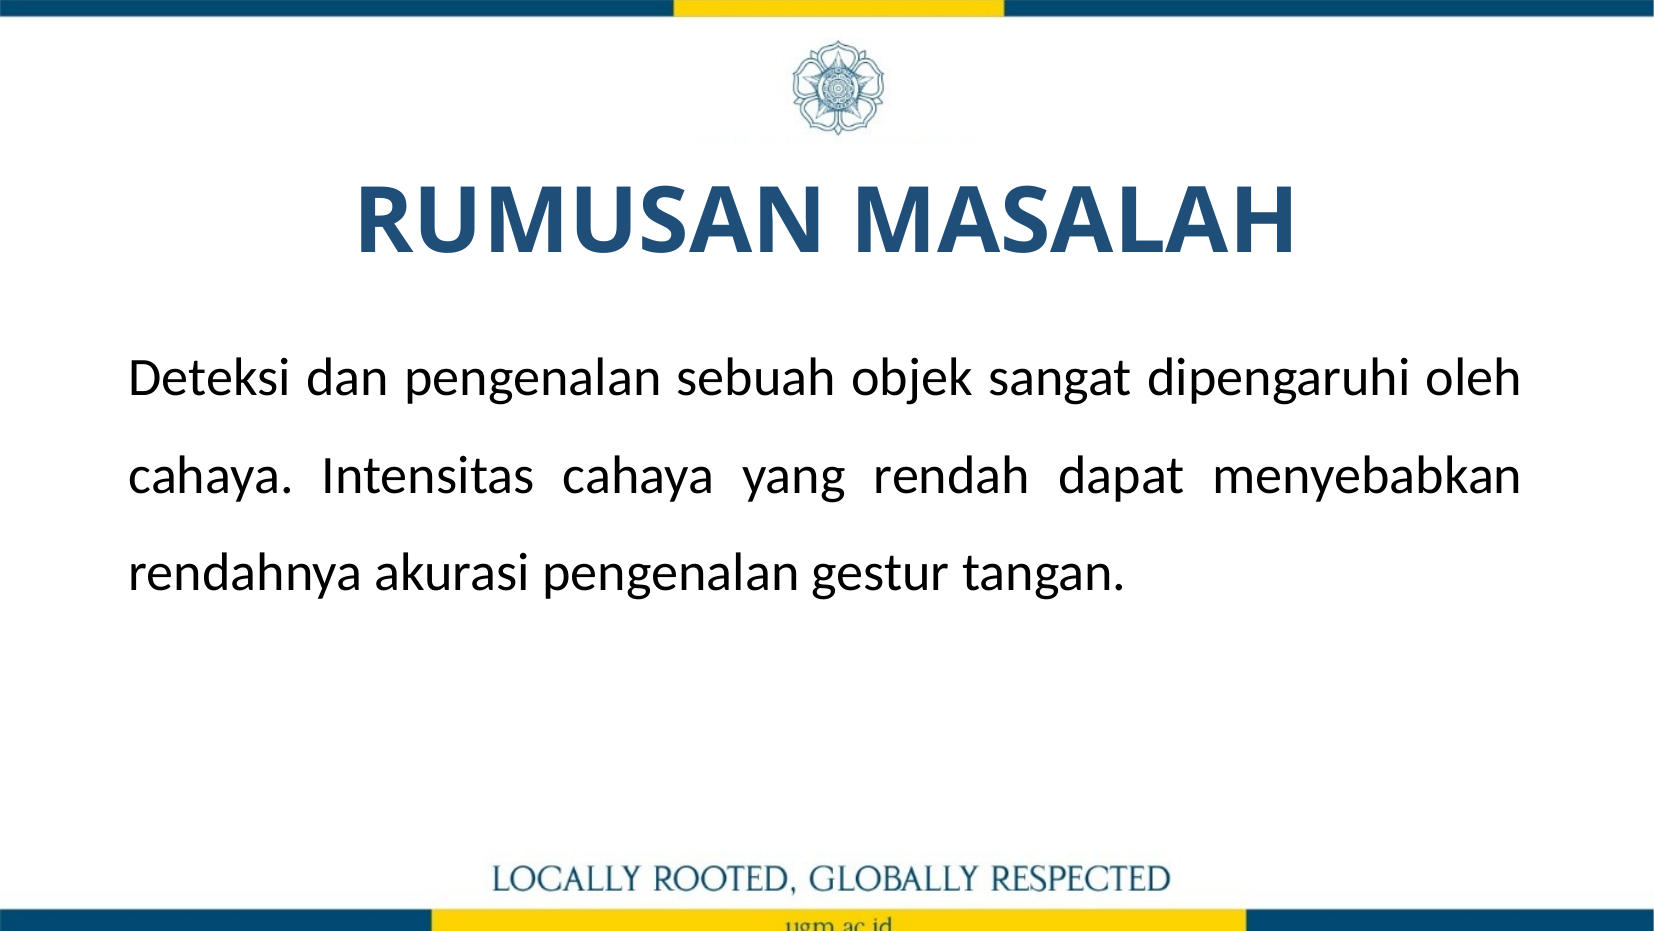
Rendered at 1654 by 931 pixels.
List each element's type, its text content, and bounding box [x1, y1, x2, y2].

list Deteksi dan pengenalan sebuah objek sangat dipengaruhi oleh cahaya. Intensitas cahaya yang rendah dapat menyebabkan rendahnya akurasi pengenalan gestur tangan. [113, 302, 1540, 850]
text_box RUMUSAN MASALAH [113, 143, 1540, 302]
picture [0, 0, 1654, 931]
